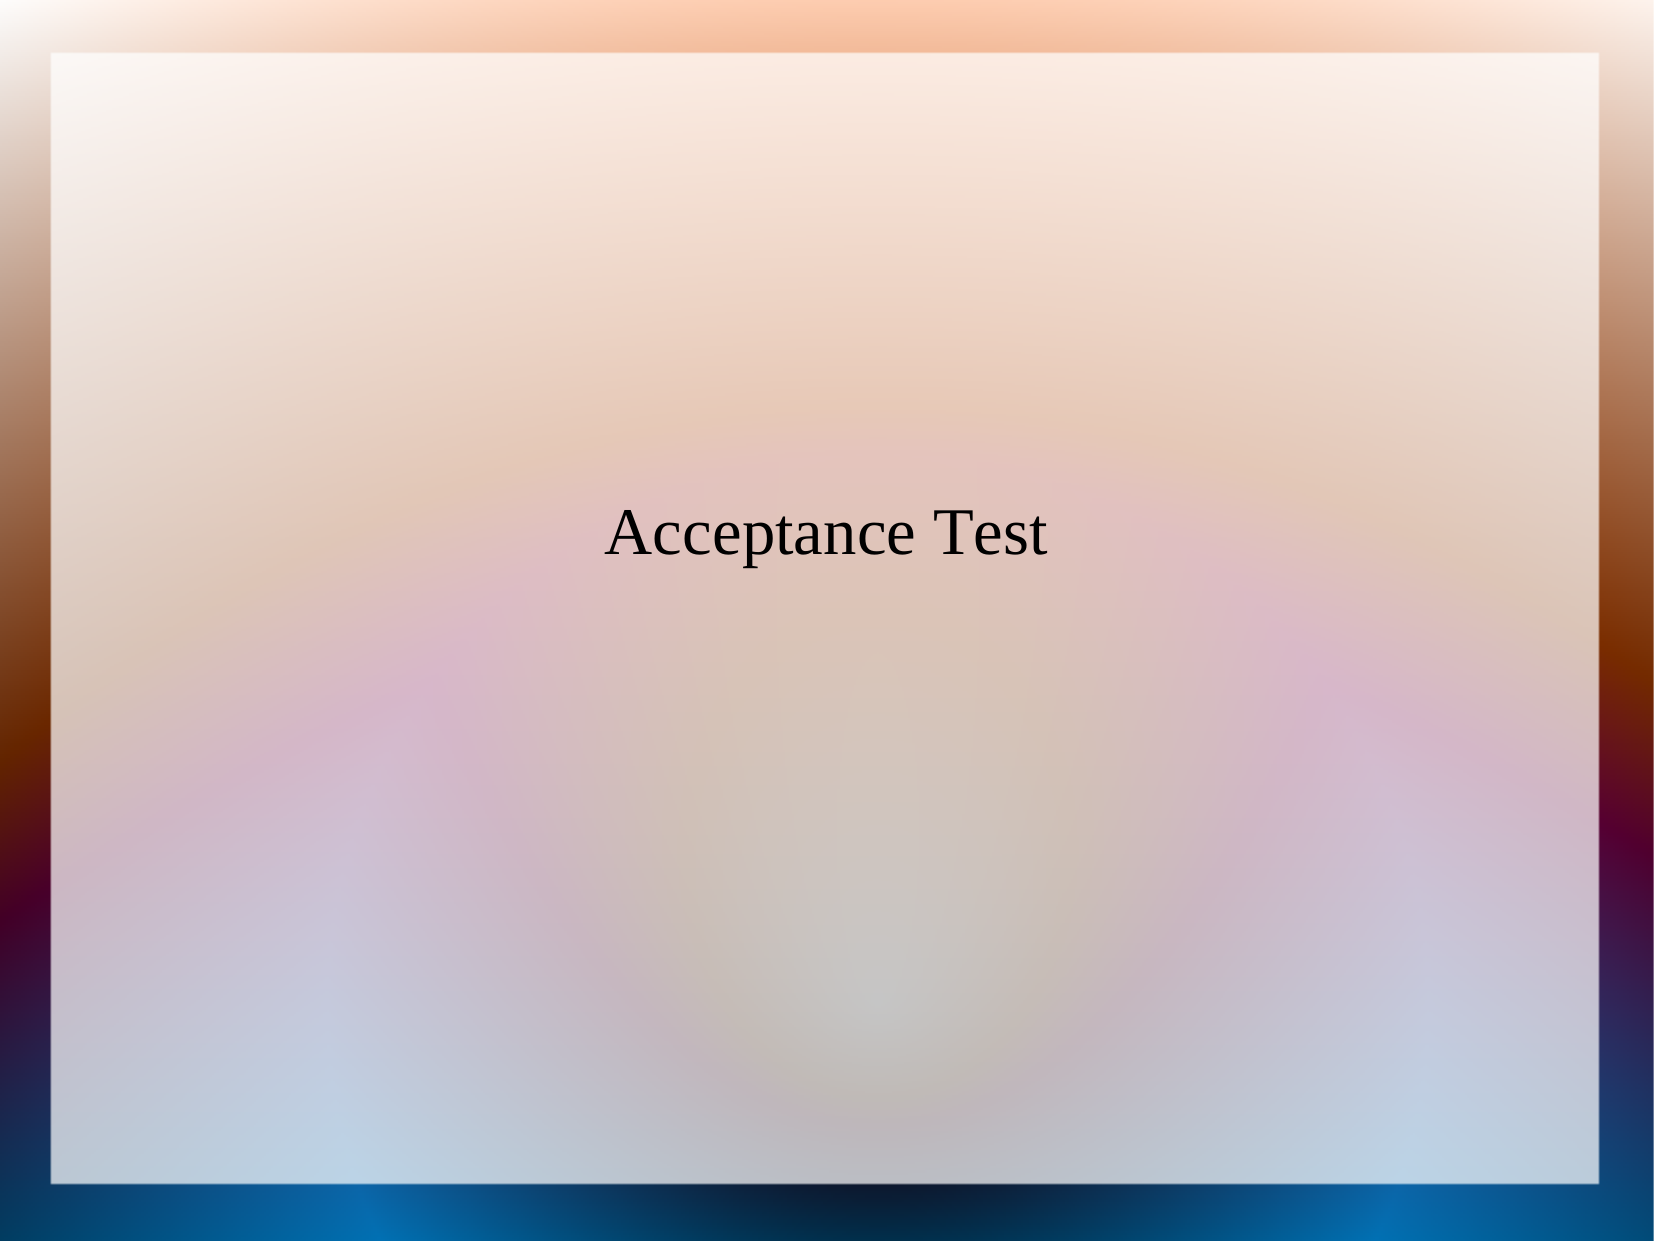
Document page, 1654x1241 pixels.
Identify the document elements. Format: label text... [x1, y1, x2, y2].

subtitle Acceptance Test [82, 55, 1571, 1010]
picture [0, 0, 1654, 1241]
